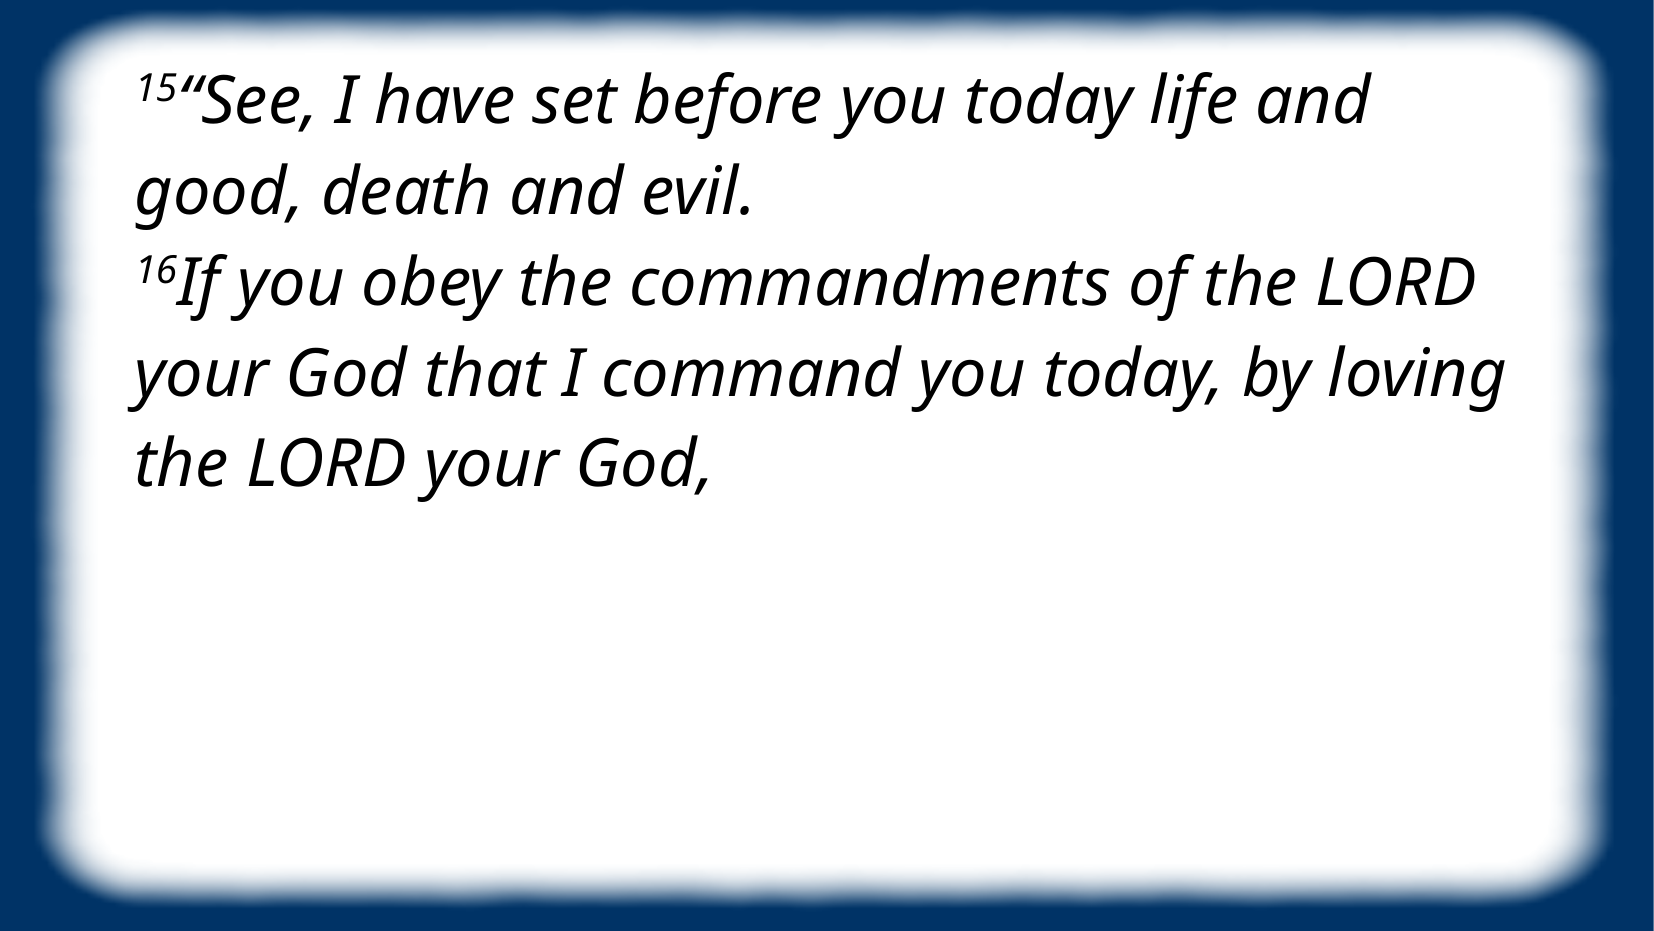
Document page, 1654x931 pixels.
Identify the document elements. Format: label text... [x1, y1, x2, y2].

picture [0, 0, 1654, 931]
text_box 15“See, I have set before you today life and good, death and evil. 16If you obey the commandments of the LORD your God that I command you today, by loving the LORD your God, [120, 45, 1561, 504]
